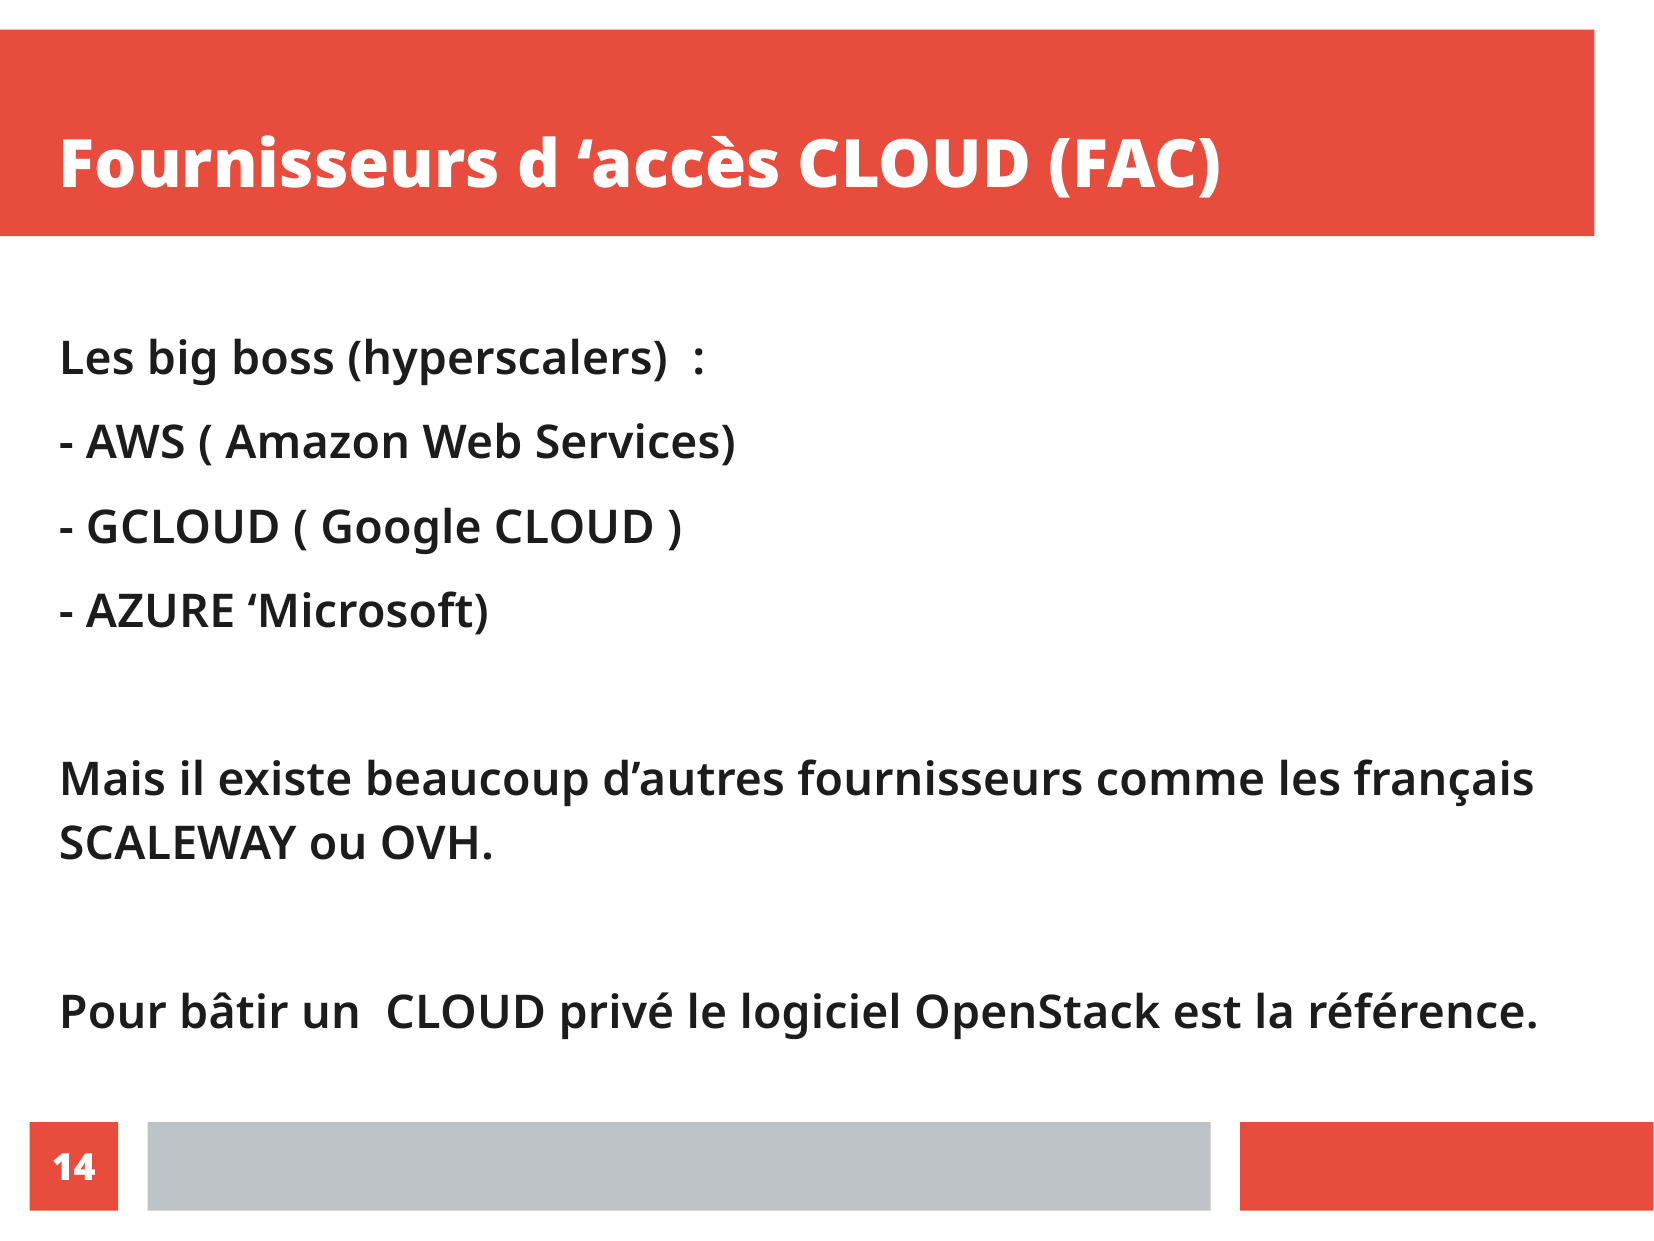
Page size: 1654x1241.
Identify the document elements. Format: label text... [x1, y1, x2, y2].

list Les big boss (hyperscalers) : - AWS ( Amazon Web Services) - GCLOUD ( Google CLOUD ) - AZURE ‘Microsoft) Mais il existe beaucoup d’autres fournisseurs comme les français SCALEWAY ou OVH. Pour bâtir un CLOUD privé le logiciel OpenStack est la référence. [59, 324, 1565, 1093]
title Fournisseurs d ‘accès CLOUD (FAC) [59, 59, 1595, 207]
